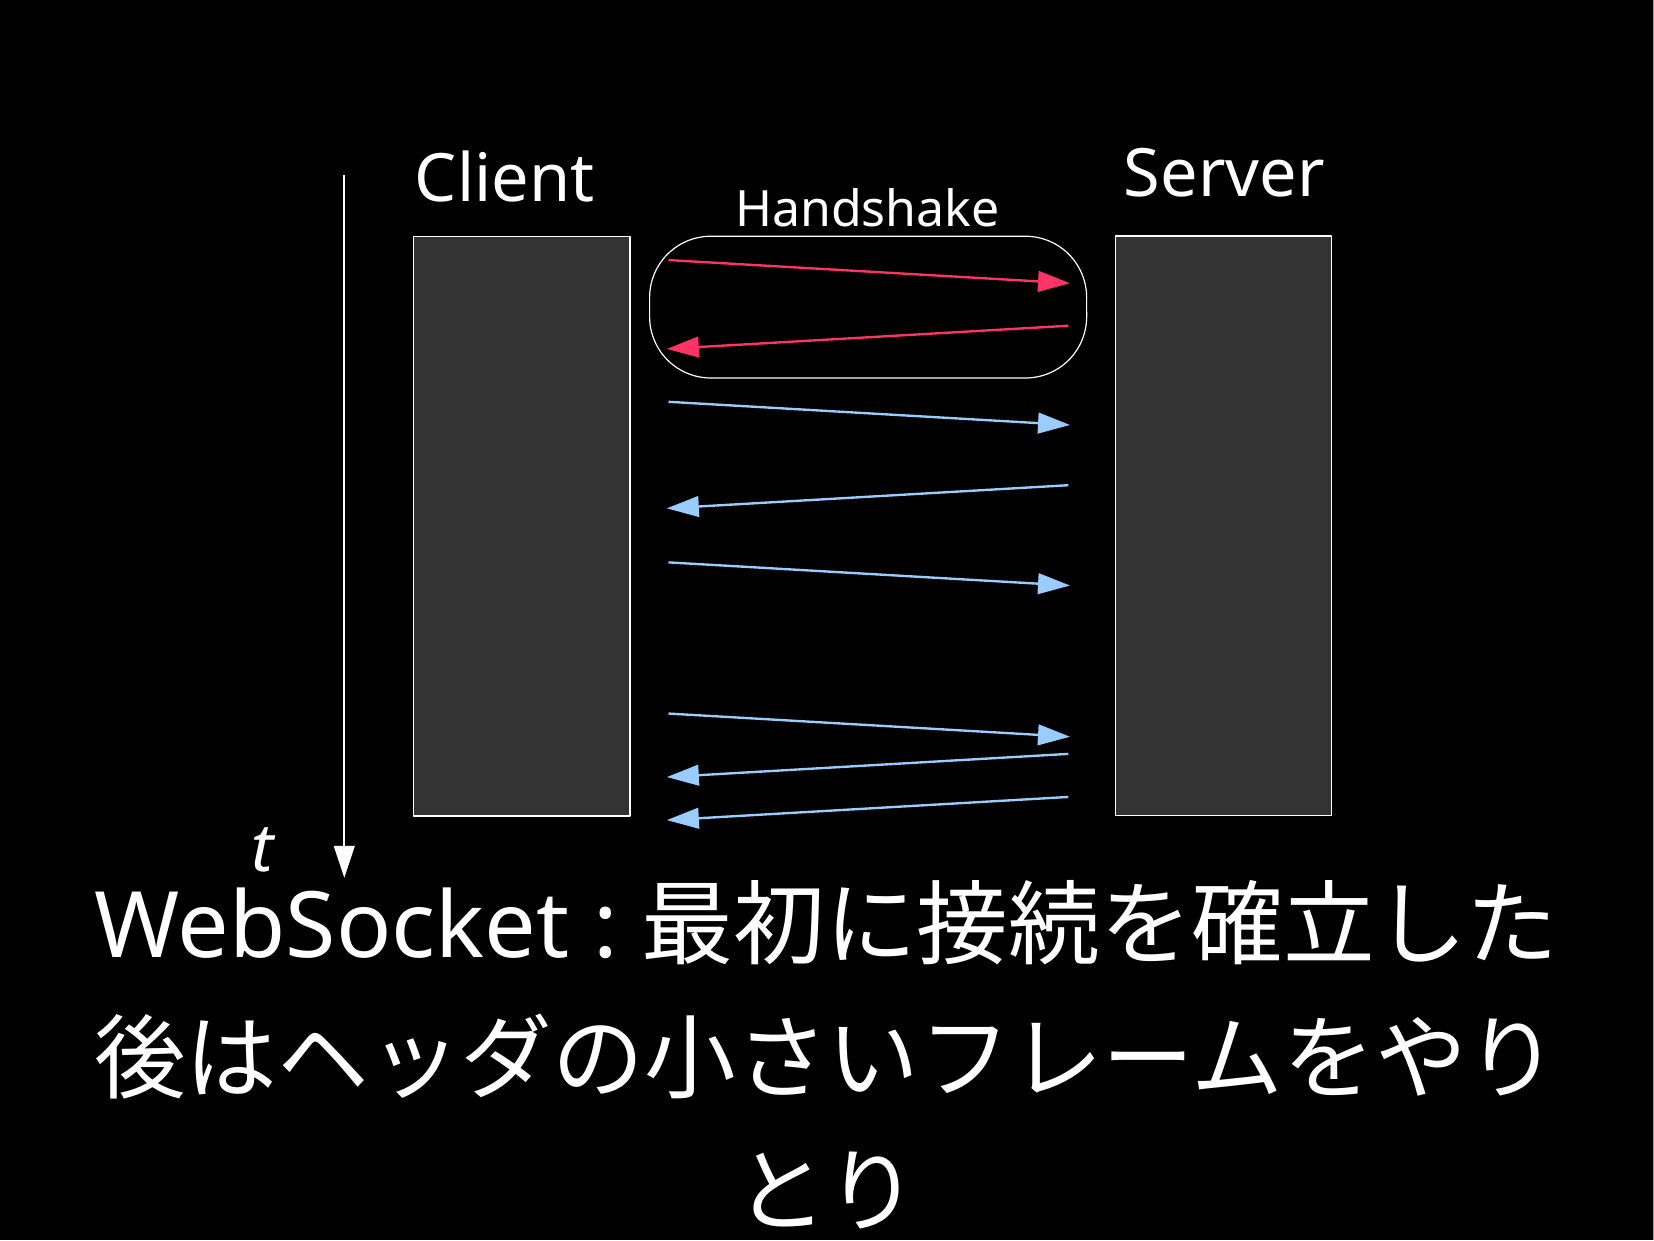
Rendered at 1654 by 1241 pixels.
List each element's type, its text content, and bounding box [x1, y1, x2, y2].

text_box t [236, 792, 306, 906]
text_box Handshake [720, 165, 1053, 234]
text_box [413, 237, 630, 817]
text_box Server [1108, 118, 1441, 282]
text_box [1115, 282, 1332, 816]
text_box WebSocket : 最初に接続を確立した後はヘッダの小さいフレームをやりとり [82, 921, 1571, 1182]
text_box t [299, 899, 306, 906]
text_box Client [400, 123, 733, 237]
